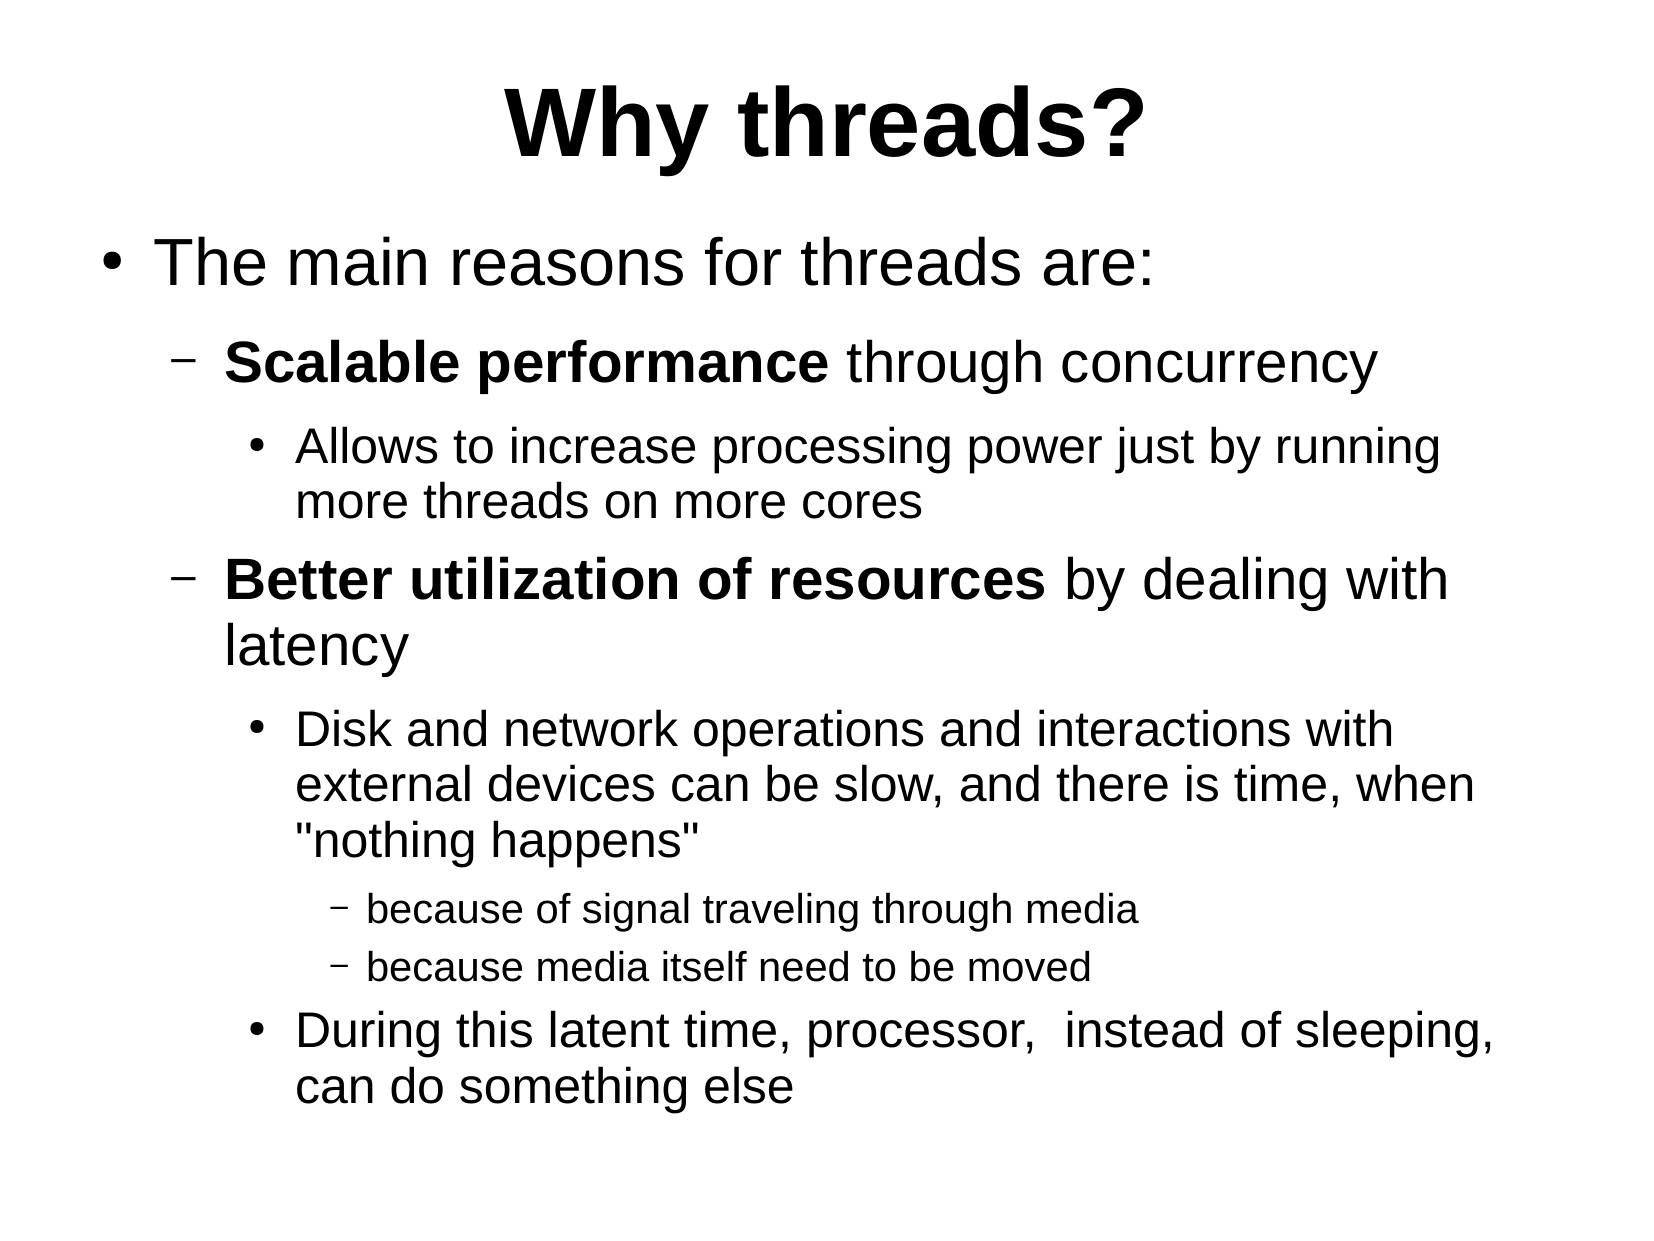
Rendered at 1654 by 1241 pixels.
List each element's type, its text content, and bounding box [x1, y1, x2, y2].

title Why threads? [82, 49, 1571, 196]
list The main reasons for threads are: Scalable performance through concurrency Allows to increase processing power just by running more threads on more cores Better utilization of resources by dealing with latency Disk and network operations and interactions with external devices can be slow, and there is time, when "nothing happens" because of signal traveling through media because media itself need to be moved During this latent time, processor, instead of sleeping, can do something else [82, 225, 1538, 1186]
